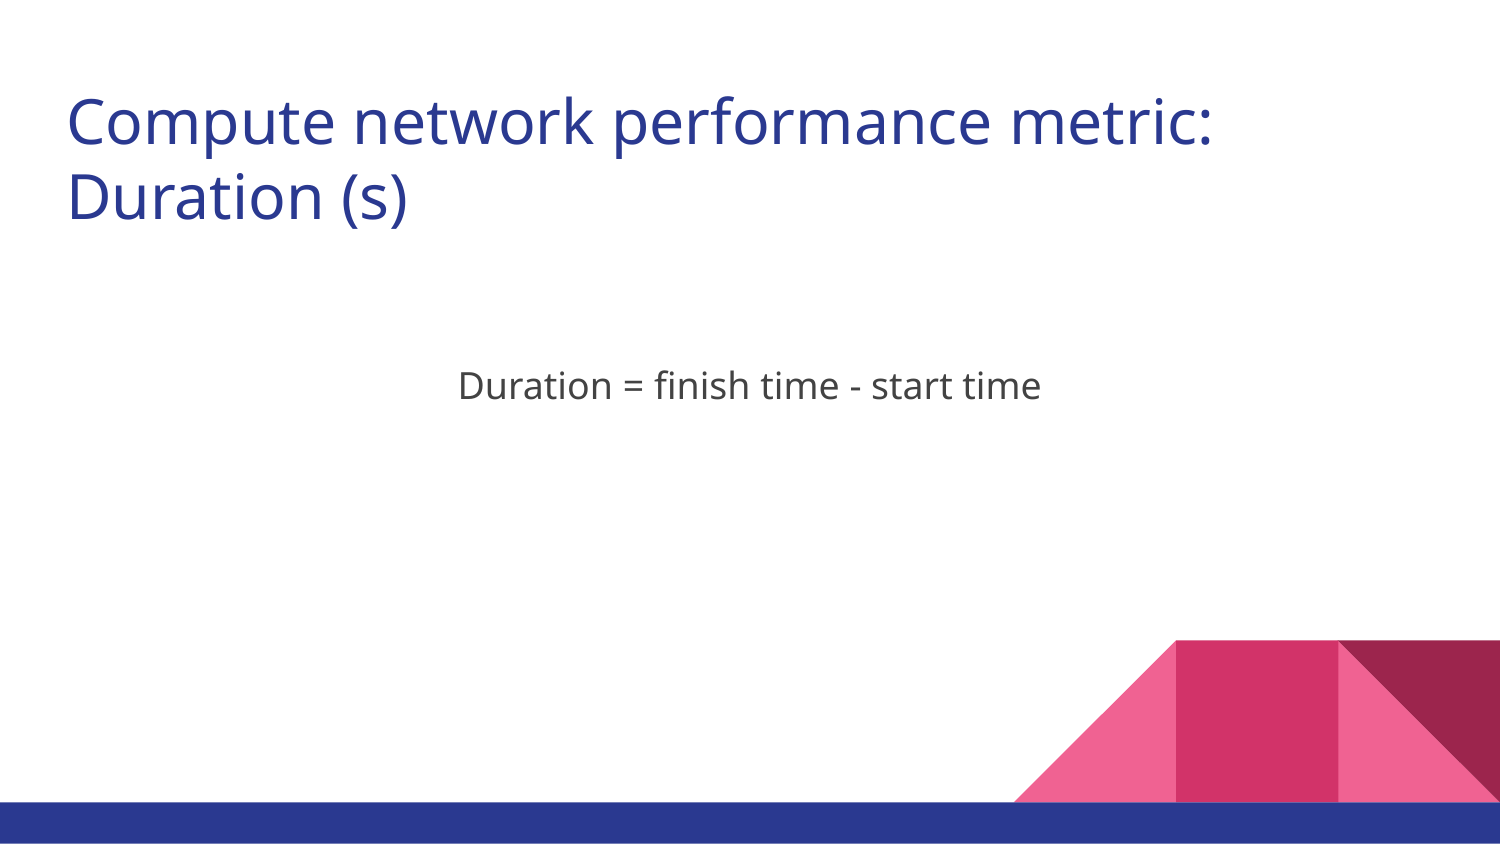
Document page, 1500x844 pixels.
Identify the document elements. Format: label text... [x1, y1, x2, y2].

title Compute network performance metric: Duration (s) [51, 67, 1449, 167]
list Duration = finish time - start time [51, 190, 1449, 291]
